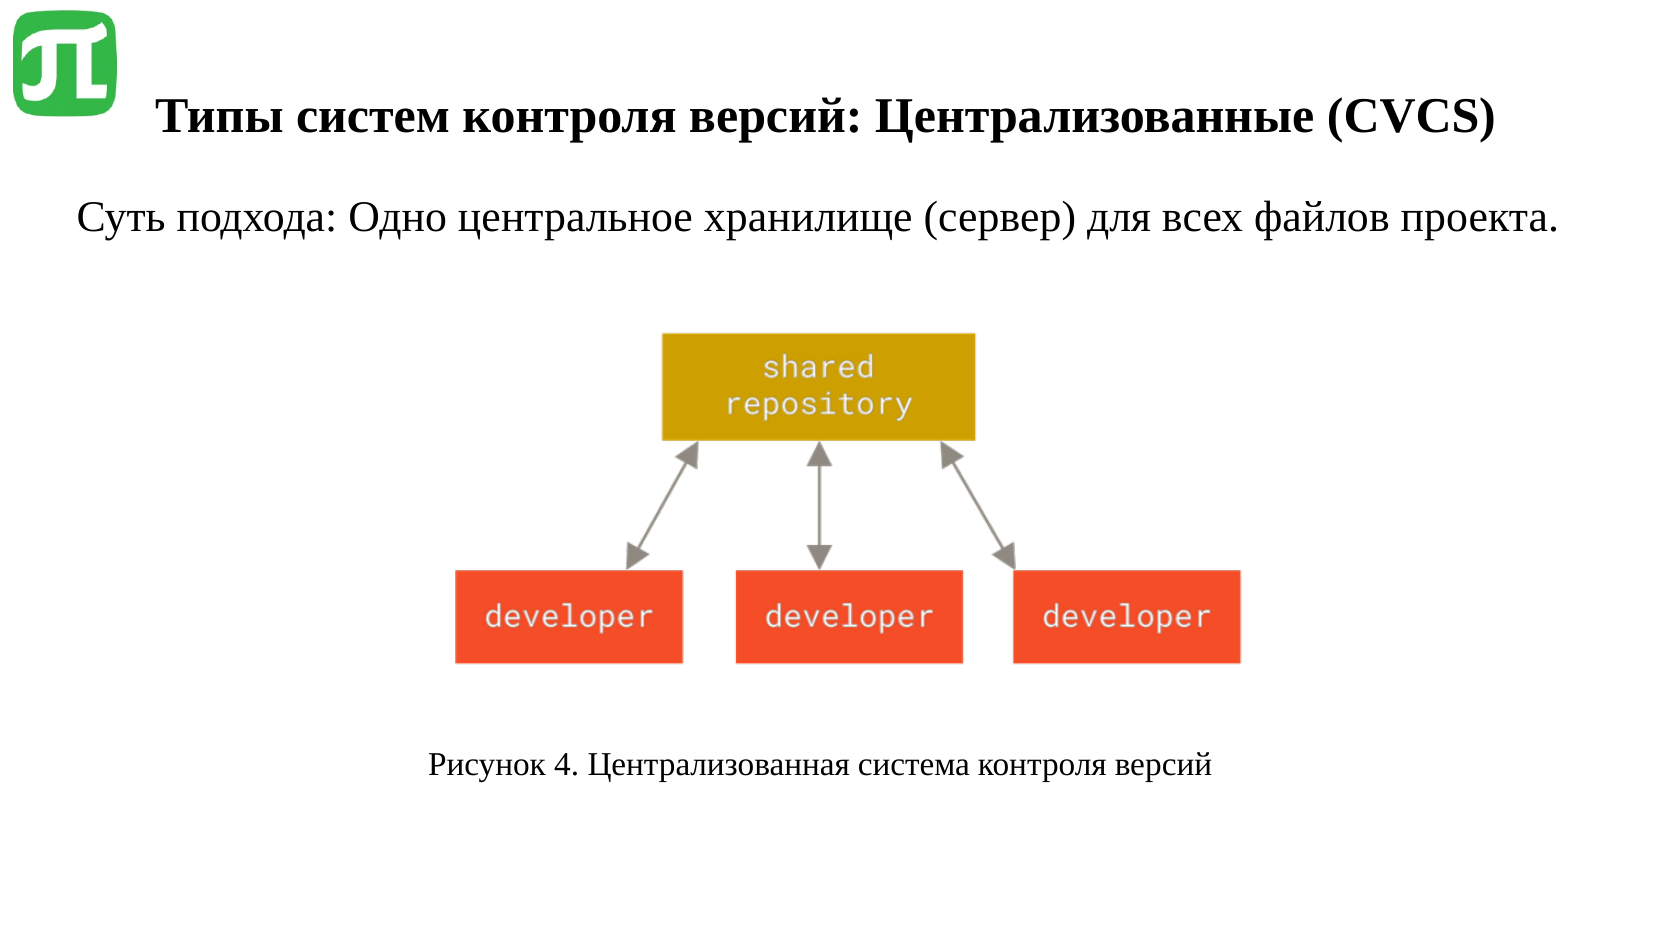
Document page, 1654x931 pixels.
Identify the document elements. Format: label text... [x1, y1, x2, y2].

list Суть подхода: Одно центральное хранилище (сервер) для всех файлов проекта. [5, 192, 1577, 296]
picture [13, 10, 119, 119]
text_box Рисунок 4. Централизованная система контроля версий [413, 738, 1654, 819]
picture [415, 324, 1270, 672]
title Типы систем контроля версий: Централизованные (CVCS) [88, 37, 1577, 192]
